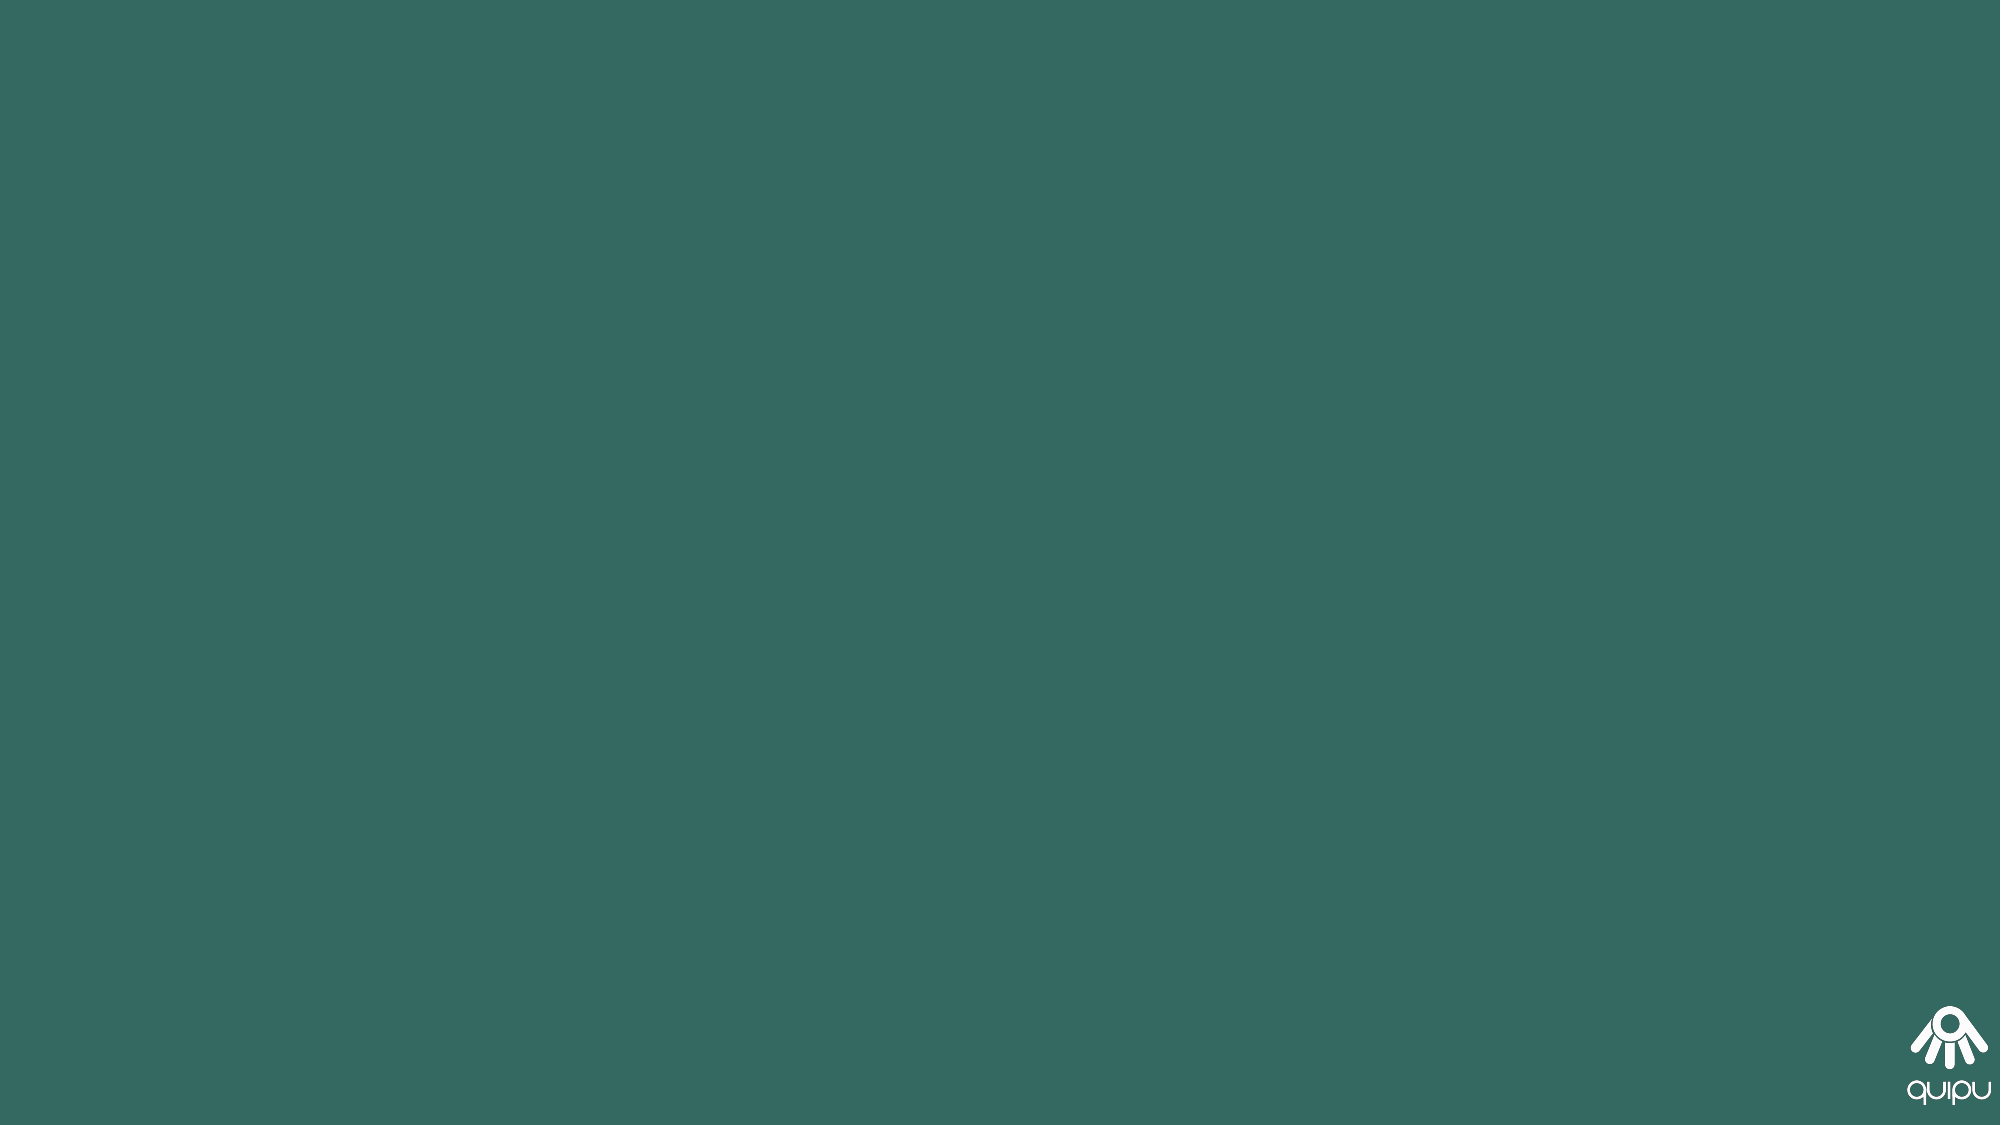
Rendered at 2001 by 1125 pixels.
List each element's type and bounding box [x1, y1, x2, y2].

picture [1907, 1006, 1991, 1105]
